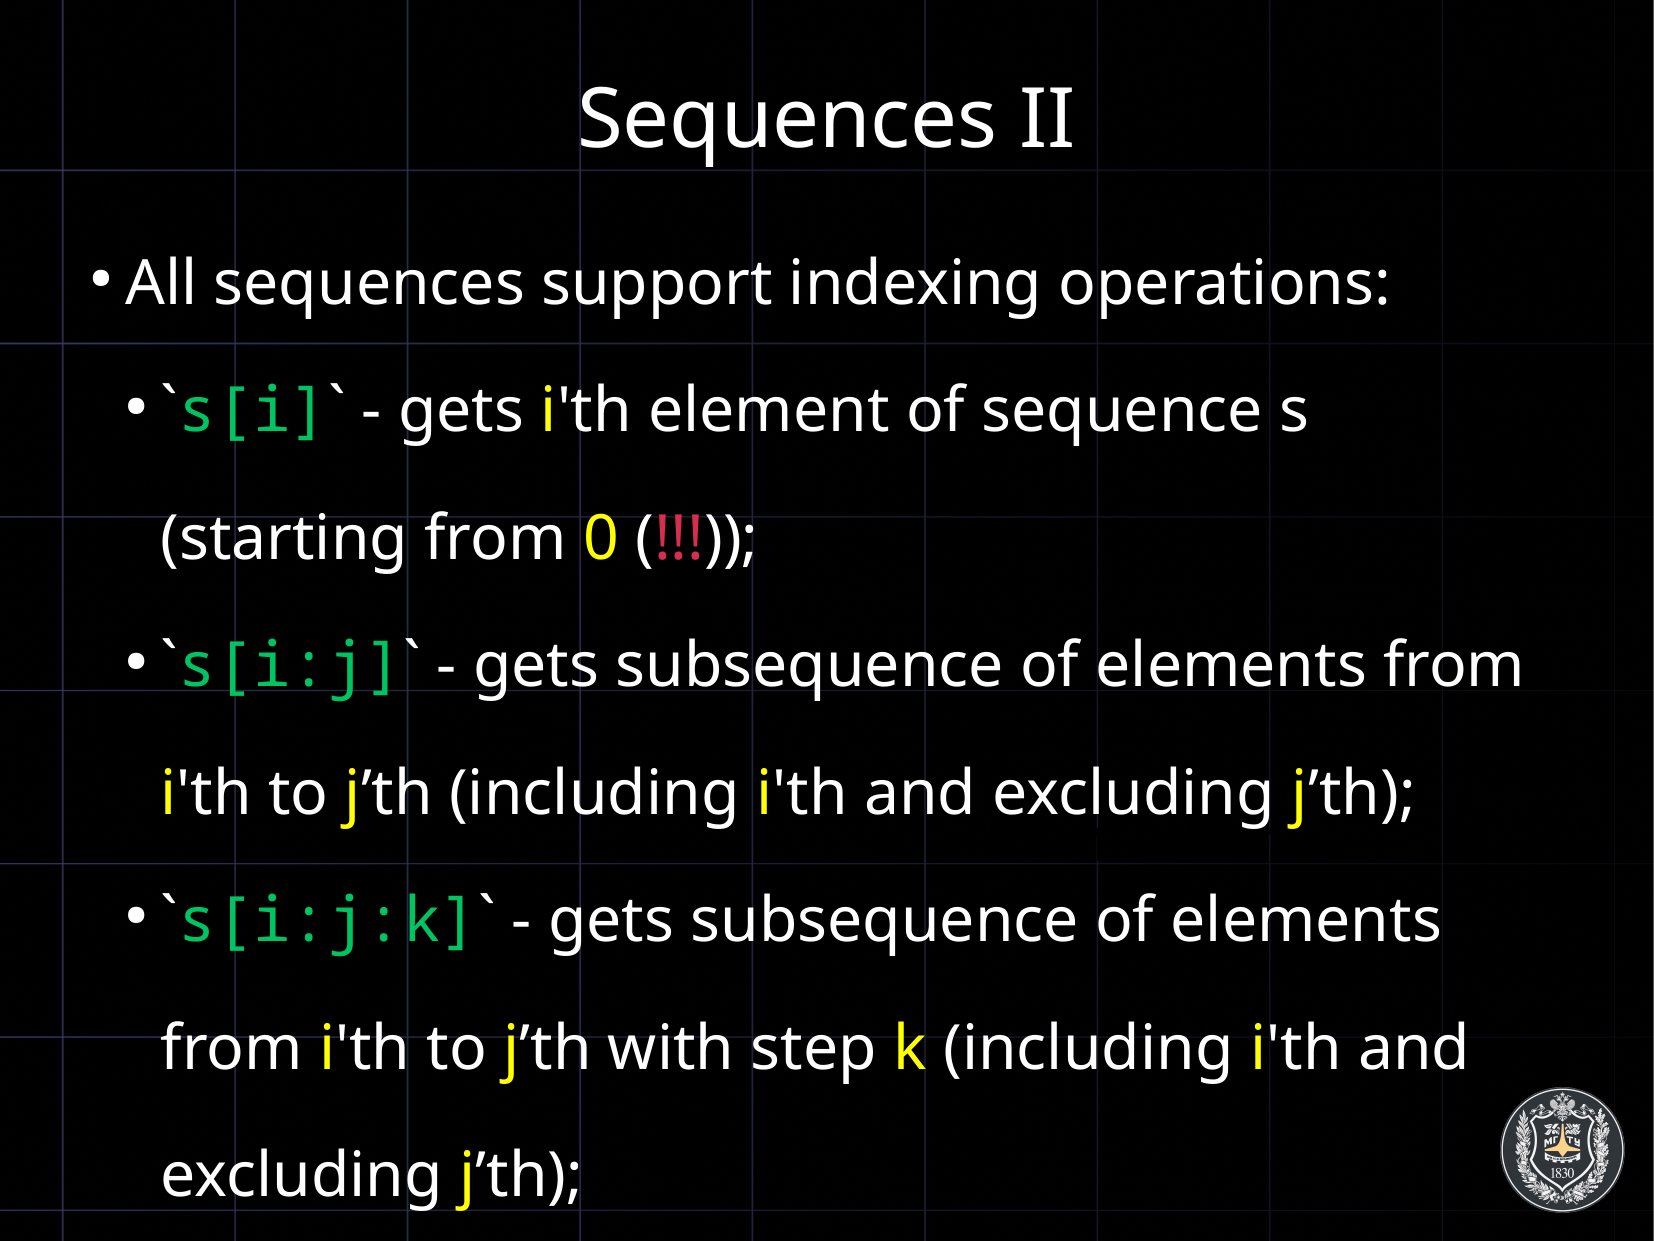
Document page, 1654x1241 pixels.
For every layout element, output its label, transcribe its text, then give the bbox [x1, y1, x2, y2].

text_box All sequences support indexing operations: `s[i]` - gets i'th element of sequence s (starting from 0 (!!!)); `s[i:j]` - gets subsequence of elements from i'th to j’th (including i'th and excluding j’th); `s[i:j:k]` - gets subsequence of elements from i'th to j’th with step k (including i'th and excluding j’th); You can skip beginning or (and) starting indexes. Their default values are `0` and `len(s)-1` [75, 187, 1576, 1234]
title Sequences II [82, 37, 1571, 187]
picture [0, 0, 1654, 1241]
